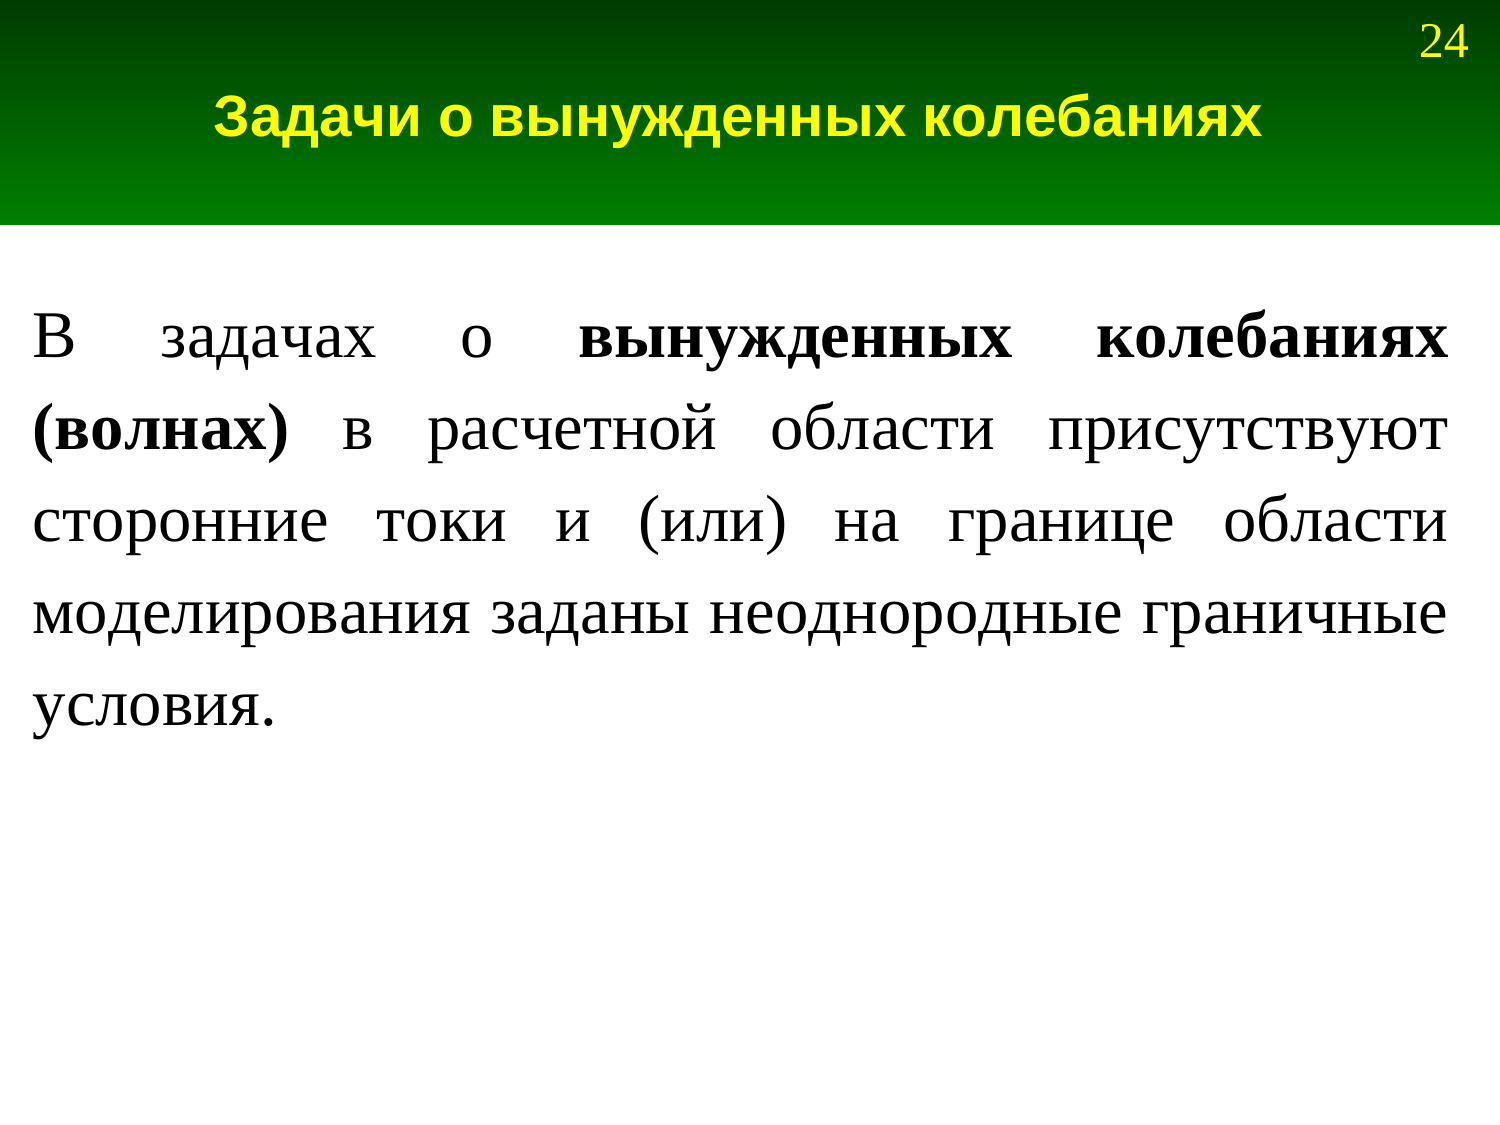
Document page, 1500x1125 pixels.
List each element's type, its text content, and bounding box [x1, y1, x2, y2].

title Задачи о вынужденных колебаниях [88, 18, 1389, 207]
text_box В задачах о вынужденных колебаниях (волнах) в расчетной области присутствуют сторонние токи и (или) на границе области моделирования заданы неоднородные граничные условия. [17, 271, 1465, 747]
